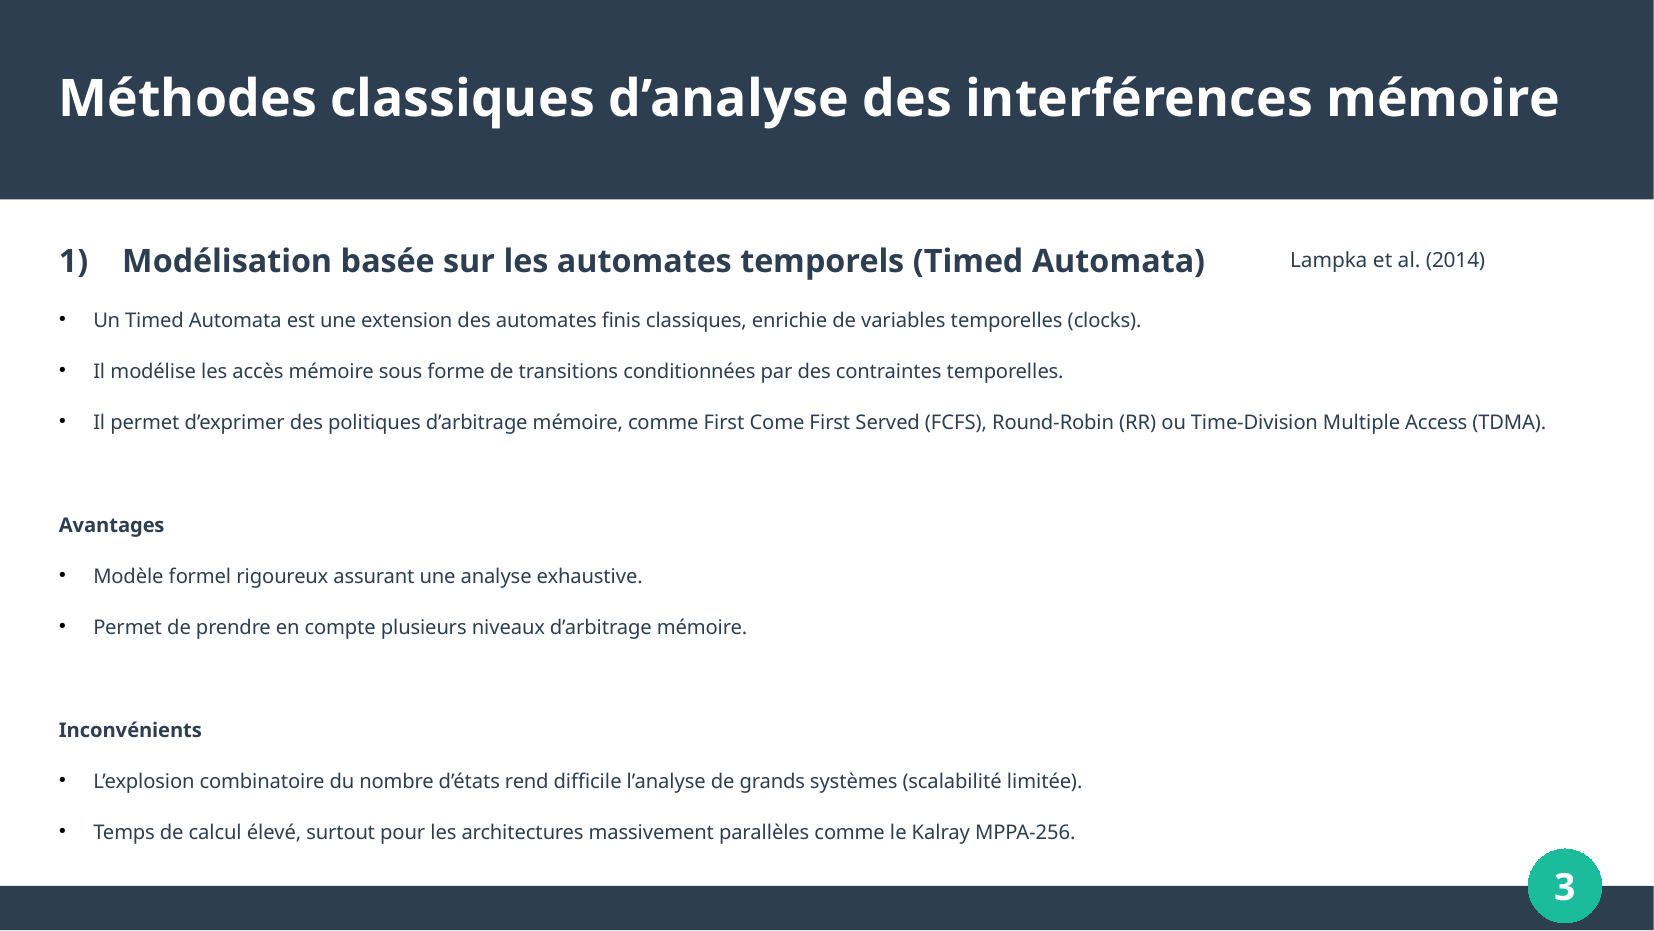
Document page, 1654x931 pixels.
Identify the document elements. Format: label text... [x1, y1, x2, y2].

title Méthodes classiques d’analyse des interférences mémoire [59, 37, 1595, 155]
list 1) Modélisation basée sur les automates temporels (Timed Automata) Un Timed Automata est une extension des automates finis classiques, enrichie de variables temporelles (clocks). Il modélise les accès mémoire sous forme de transitions conditionnées par des contraintes temporelles. Il permet d’exprimer des politiques d’arbitrage mémoire, comme First Come First Served (FCFS), Round-Robin (RR) ou Time-Division Multiple Access (TDMA). Avantages Modèle formel rigoureux assurant une analyse exhaustive. Permet de prendre en compte plusieurs niveaux d’arbitrage mémoire. Inconvénients L’explosion combinatoire du nombre d’états rend difficile l’analyse de grands systèmes (scalabilité limitée). Temps de calcul élevé, surtout pour les architectures massivement parallèles comme le Kalray MPPA-256. [59, 237, 1595, 858]
text_box Lampka et al. (2014) [1275, 237, 1501, 281]
